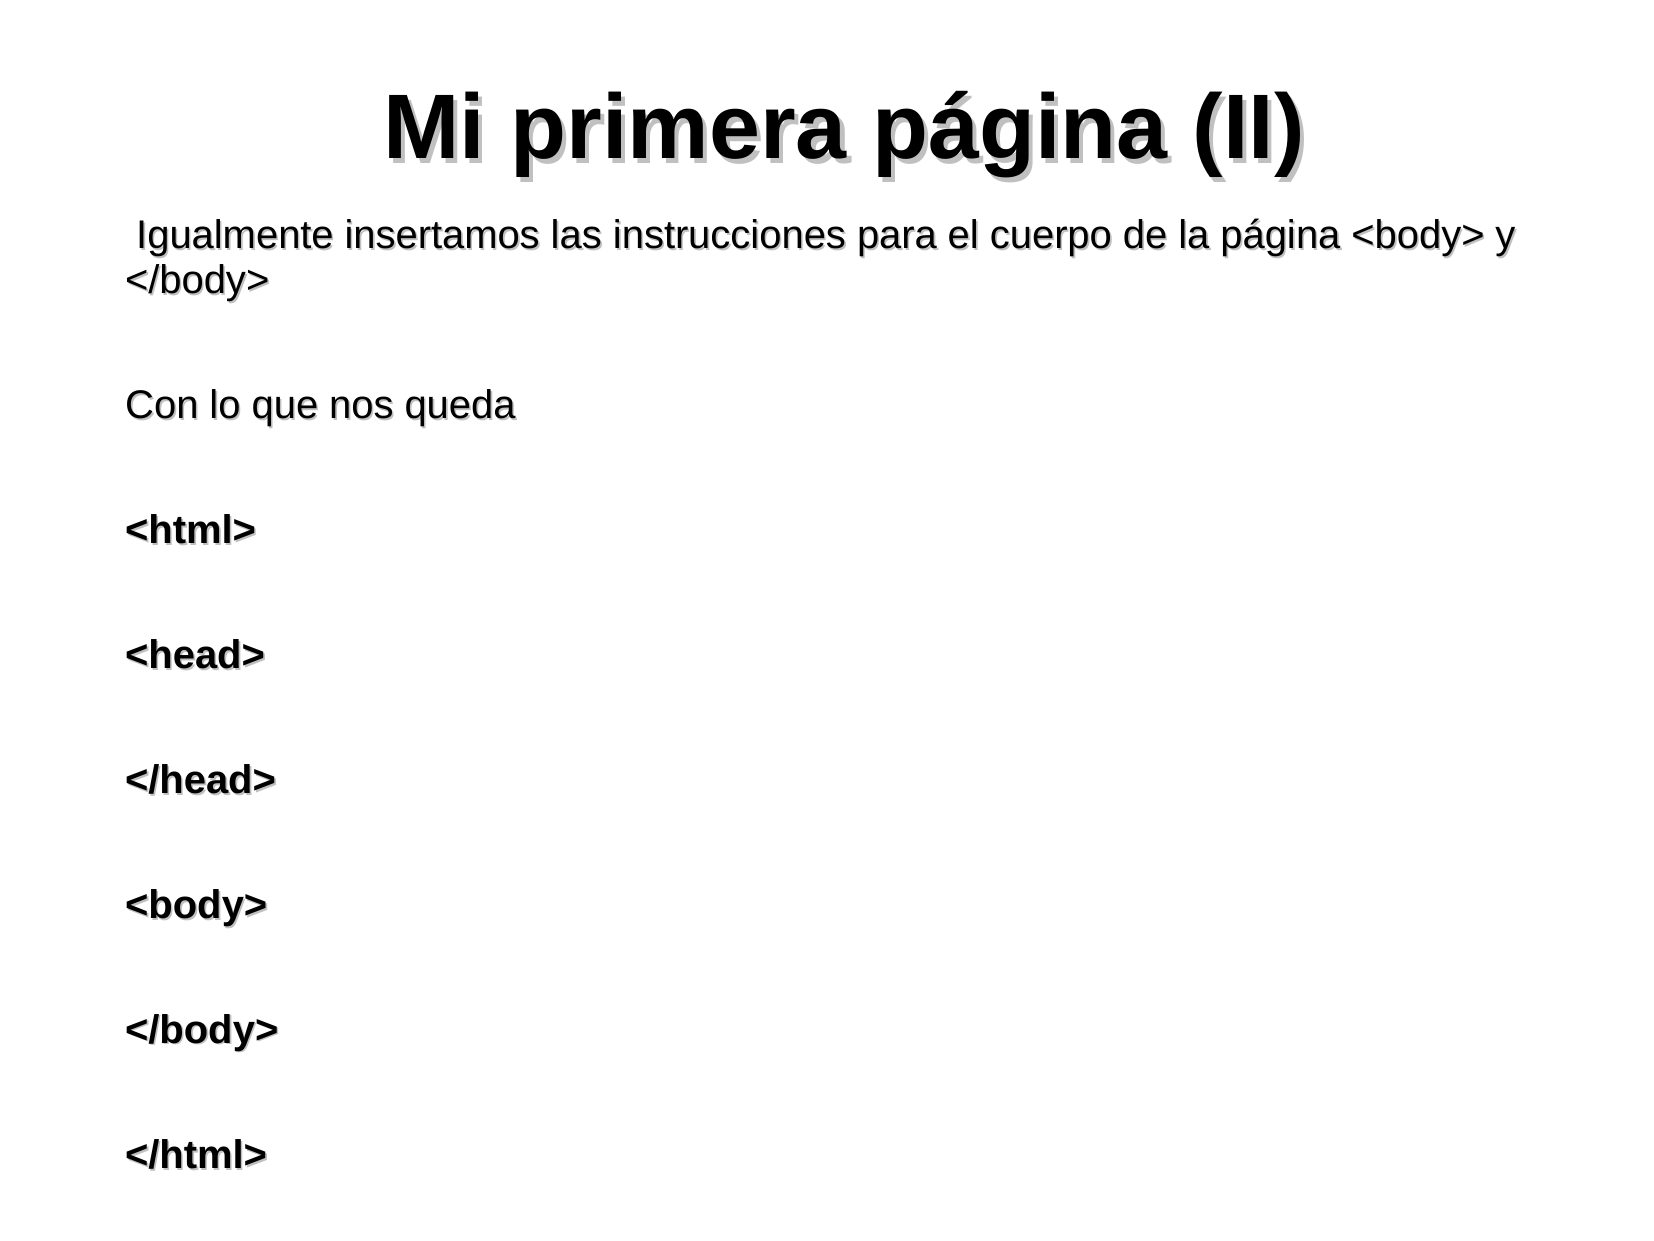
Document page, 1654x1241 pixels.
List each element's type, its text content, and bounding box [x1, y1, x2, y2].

list Igualmente insertamos las instrucciones para el cuerpo de la página <body> y </body> Con lo que nos queda <html> <head> </head> <body> </body> </html> [82, 212, 1571, 1193]
title Mi primera página (II) [82, 23, 1571, 212]
